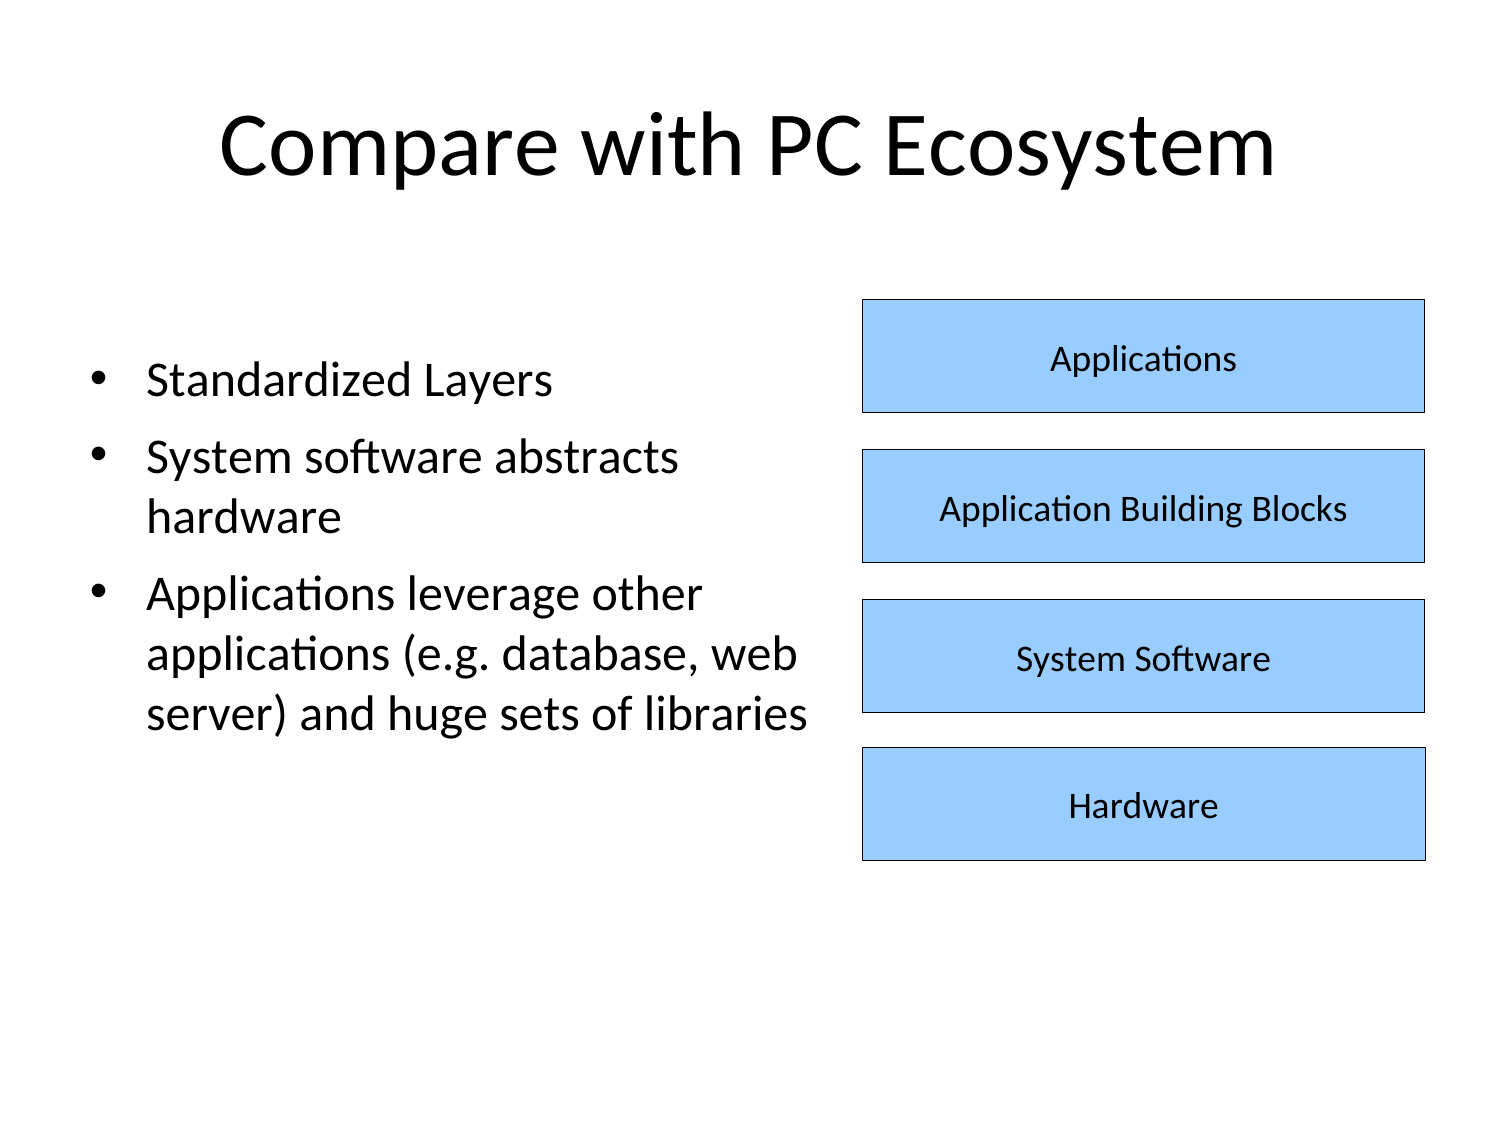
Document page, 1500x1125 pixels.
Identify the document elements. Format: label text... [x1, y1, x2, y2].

title Compare with PC Ecosystem [75, 13, 1426, 265]
text_box Hardware [862, 747, 1426, 861]
text_box System Software [862, 599, 1425, 713]
list Standardized Layers System software abstracts hardware Applications leverage other applications (e.g. database, web server) and huge sets of libraries [75, 262, 826, 1005]
text_box Applications [862, 299, 1425, 413]
text_box Application Building Blocks [862, 449, 1425, 563]
